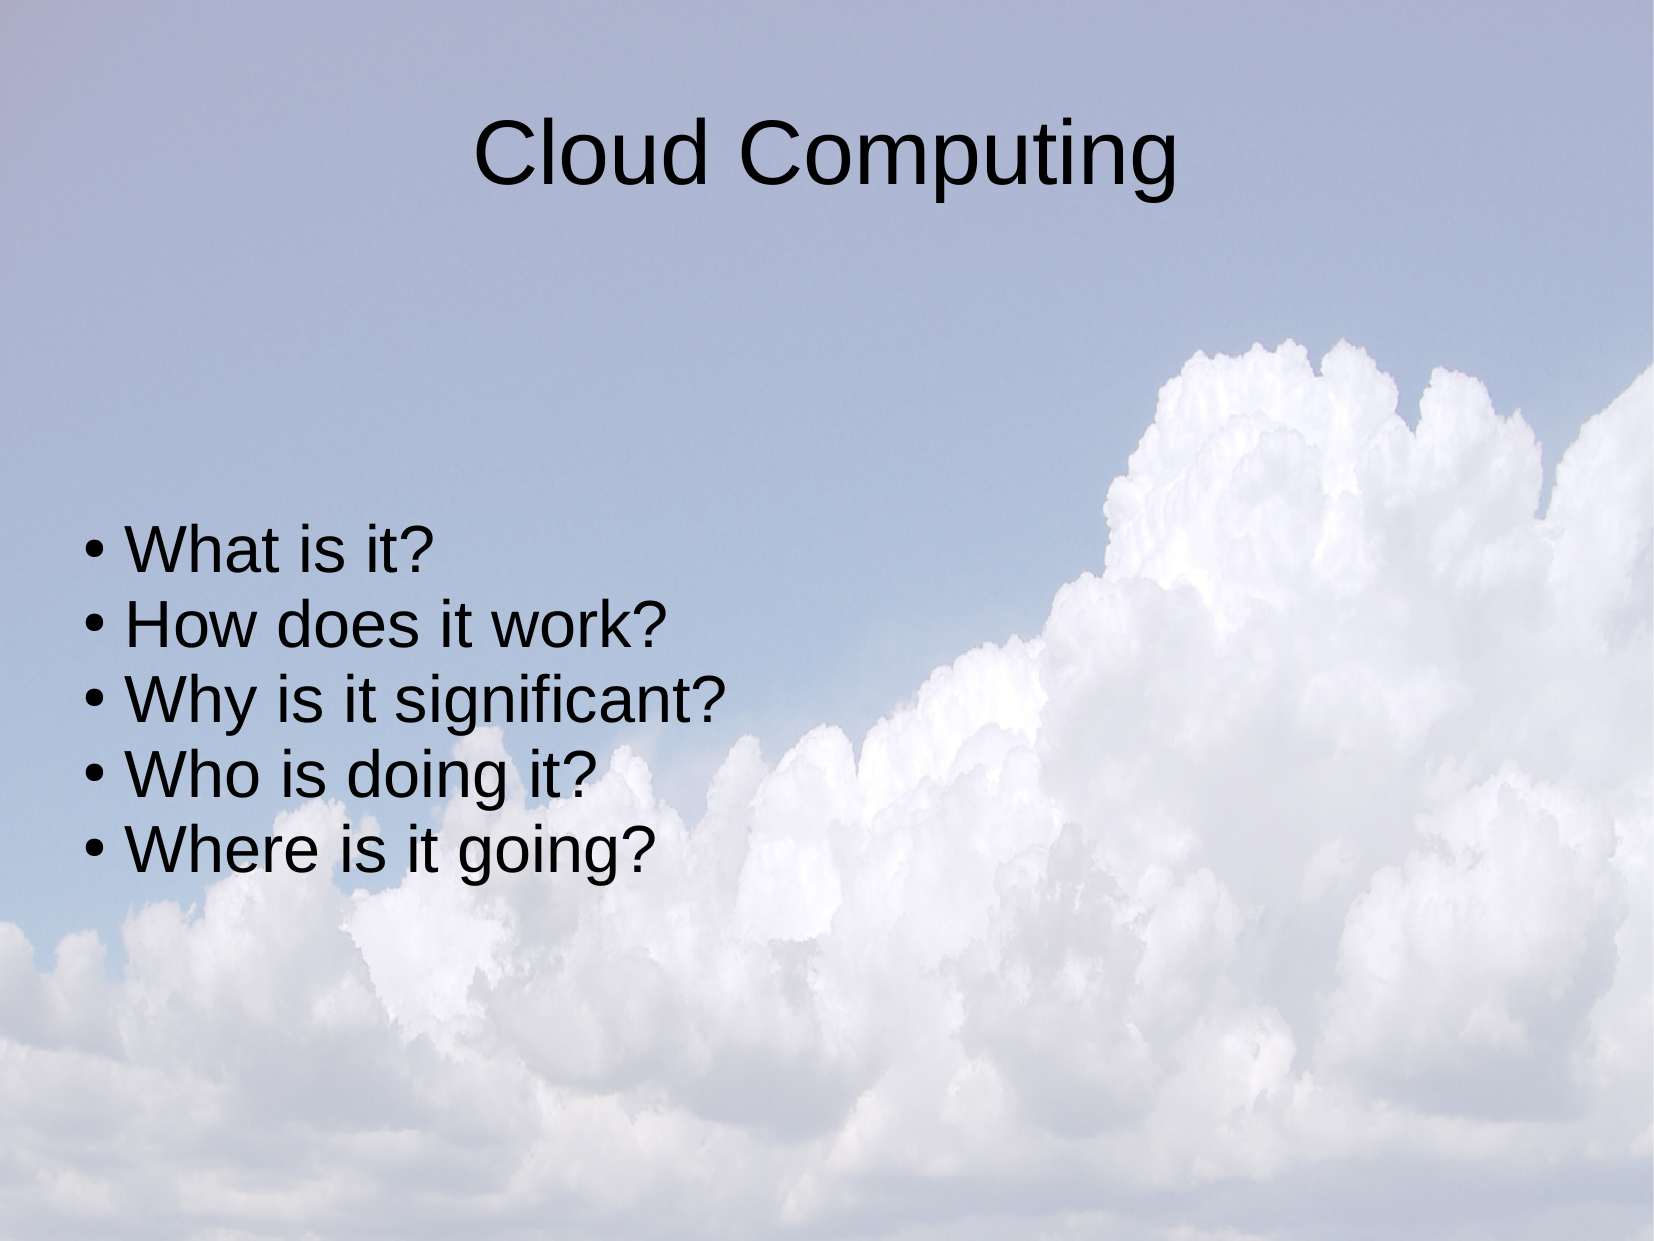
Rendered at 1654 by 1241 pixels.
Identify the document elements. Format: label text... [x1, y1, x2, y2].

picture [0, 0, 1654, 1241]
title Cloud Computing [82, 49, 1571, 257]
subtitle What is it? How does it work? Why is it significant? Who is doing it? Where is it going? [82, 290, 1571, 1109]
